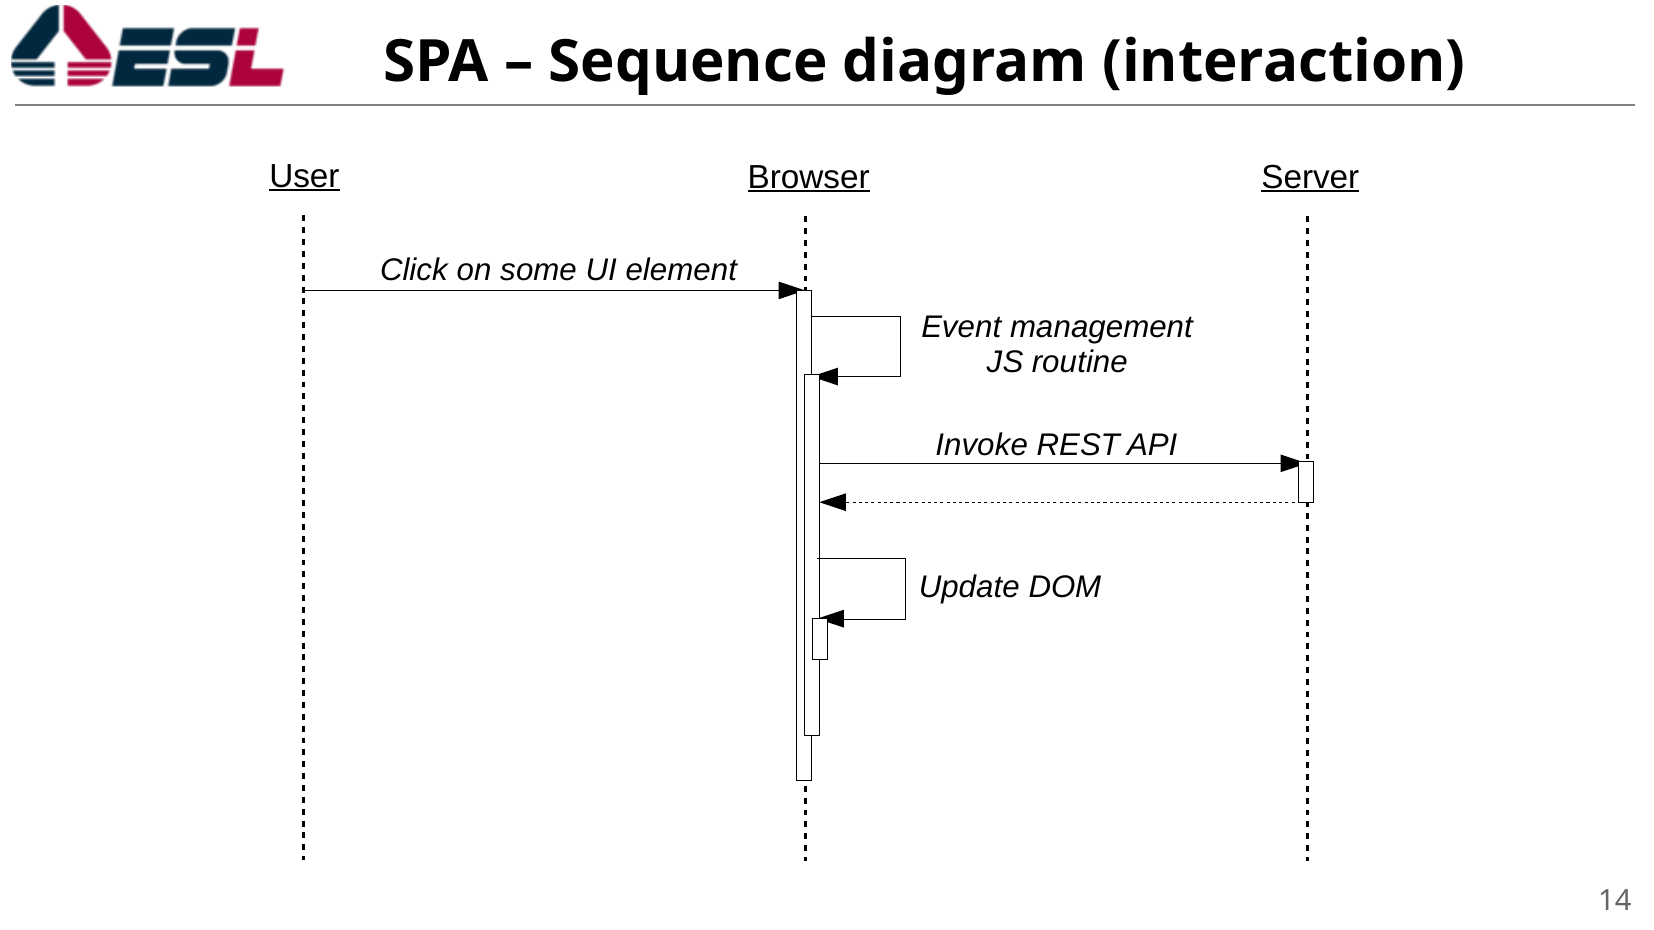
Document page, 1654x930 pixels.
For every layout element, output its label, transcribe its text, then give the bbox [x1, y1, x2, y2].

text_box [1298, 461, 1314, 503]
text_box [796, 290, 828, 781]
text_box Browser [732, 150, 885, 203]
text_box Click on some UI element [365, 244, 771, 386]
picture [11, 5, 288, 90]
text_box Server [1246, 150, 1375, 203]
title SPA – Sequence diagram (interaction) [335, 0, 1653, 103]
text_box Invoke REST API [811, 419, 1302, 561]
text_box Update DOM [840, 561, 1180, 703]
text_box User [254, 150, 355, 202]
text_box Event management JS routine [888, 301, 1227, 419]
